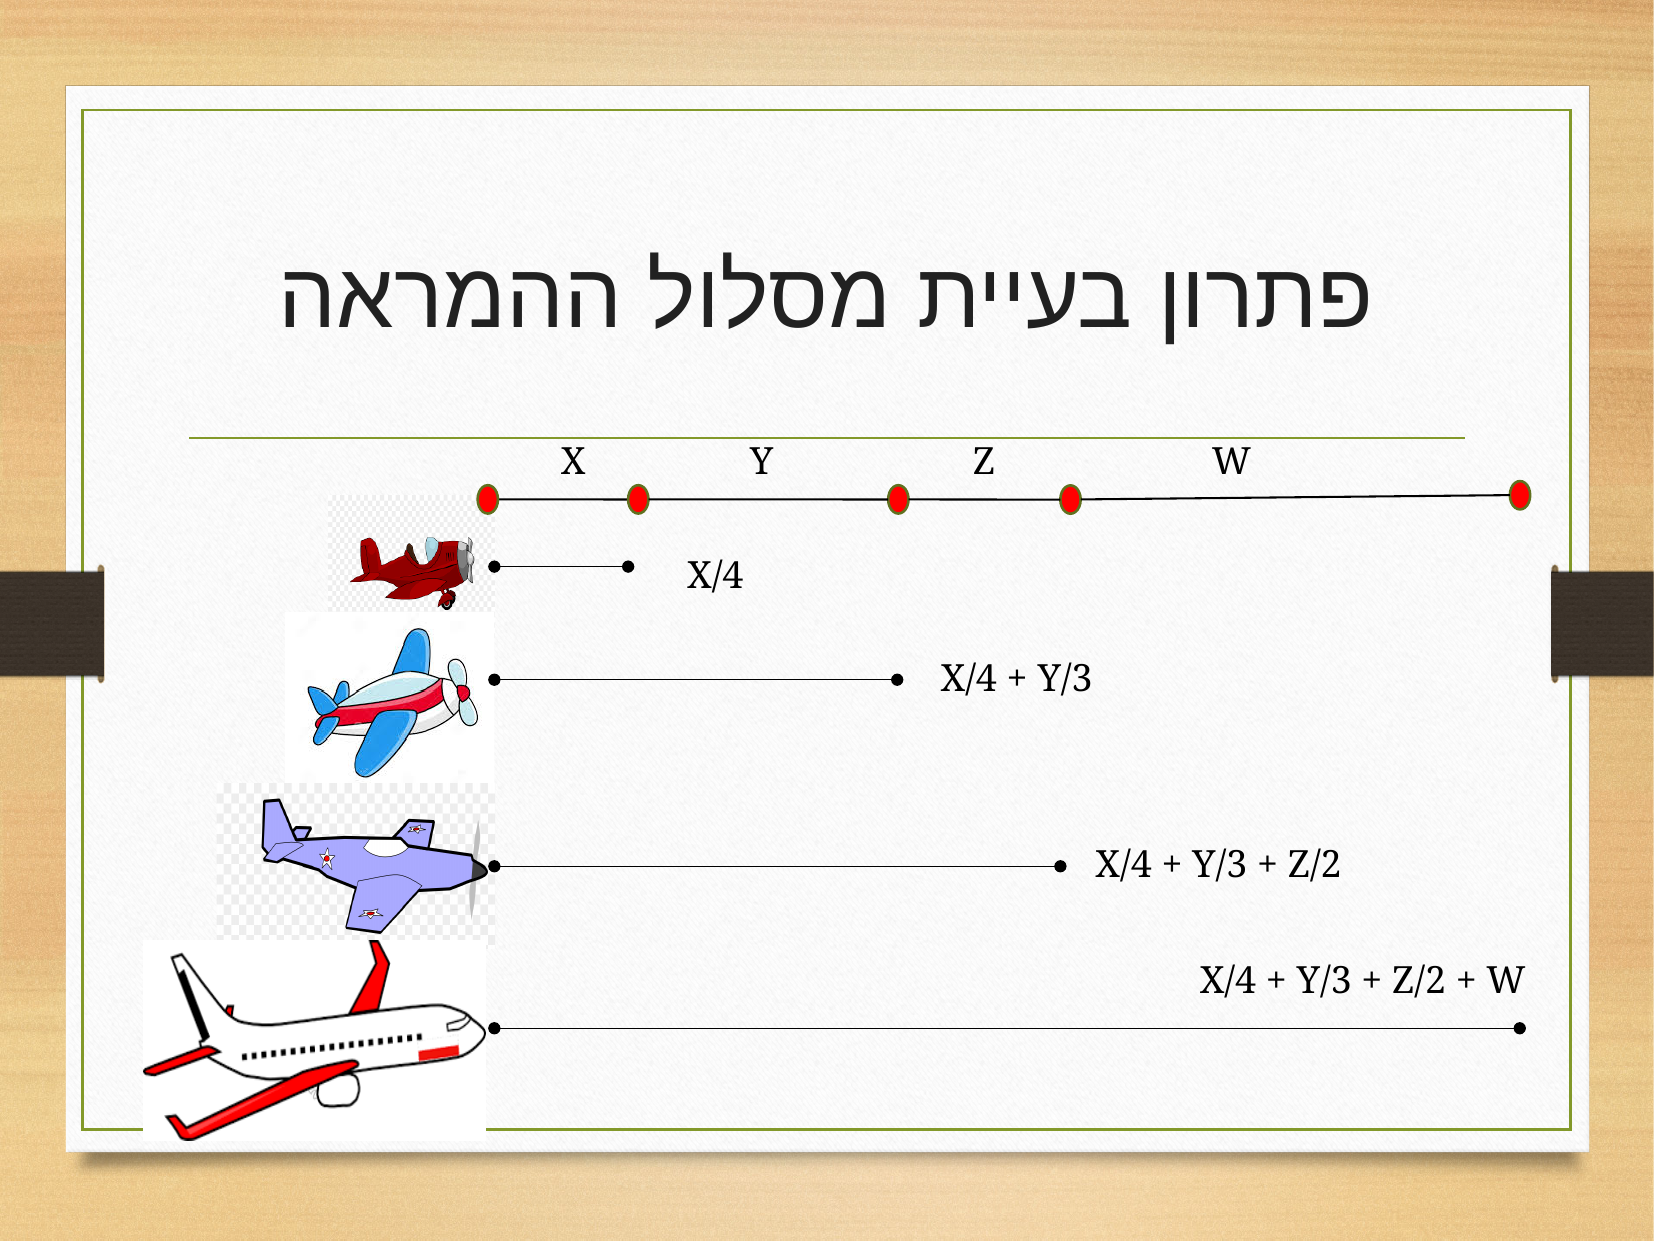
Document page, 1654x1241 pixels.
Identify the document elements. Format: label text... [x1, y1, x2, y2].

picture [0, 0, 1654, 1241]
text_box Z [958, 430, 1011, 491]
text_box [888, 485, 909, 514]
title פתרון בעיית מסלול ההמראה [175, 177, 1478, 414]
text_box X [546, 430, 599, 491]
text_box X/4 + Y/3 + Z/2 + W [1185, 948, 1654, 1009]
text_box [1509, 481, 1531, 510]
text_box W [1197, 430, 1250, 491]
text_box X/4 + Y/3 + Z/2 [1080, 832, 1470, 893]
text_box [477, 485, 498, 514]
text_box [1060, 485, 1081, 514]
text_box X/4 [672, 544, 865, 604]
text_box [628, 485, 649, 514]
text_box X/4 + Y/3 [925, 646, 1171, 707]
text_box Y [735, 430, 788, 491]
